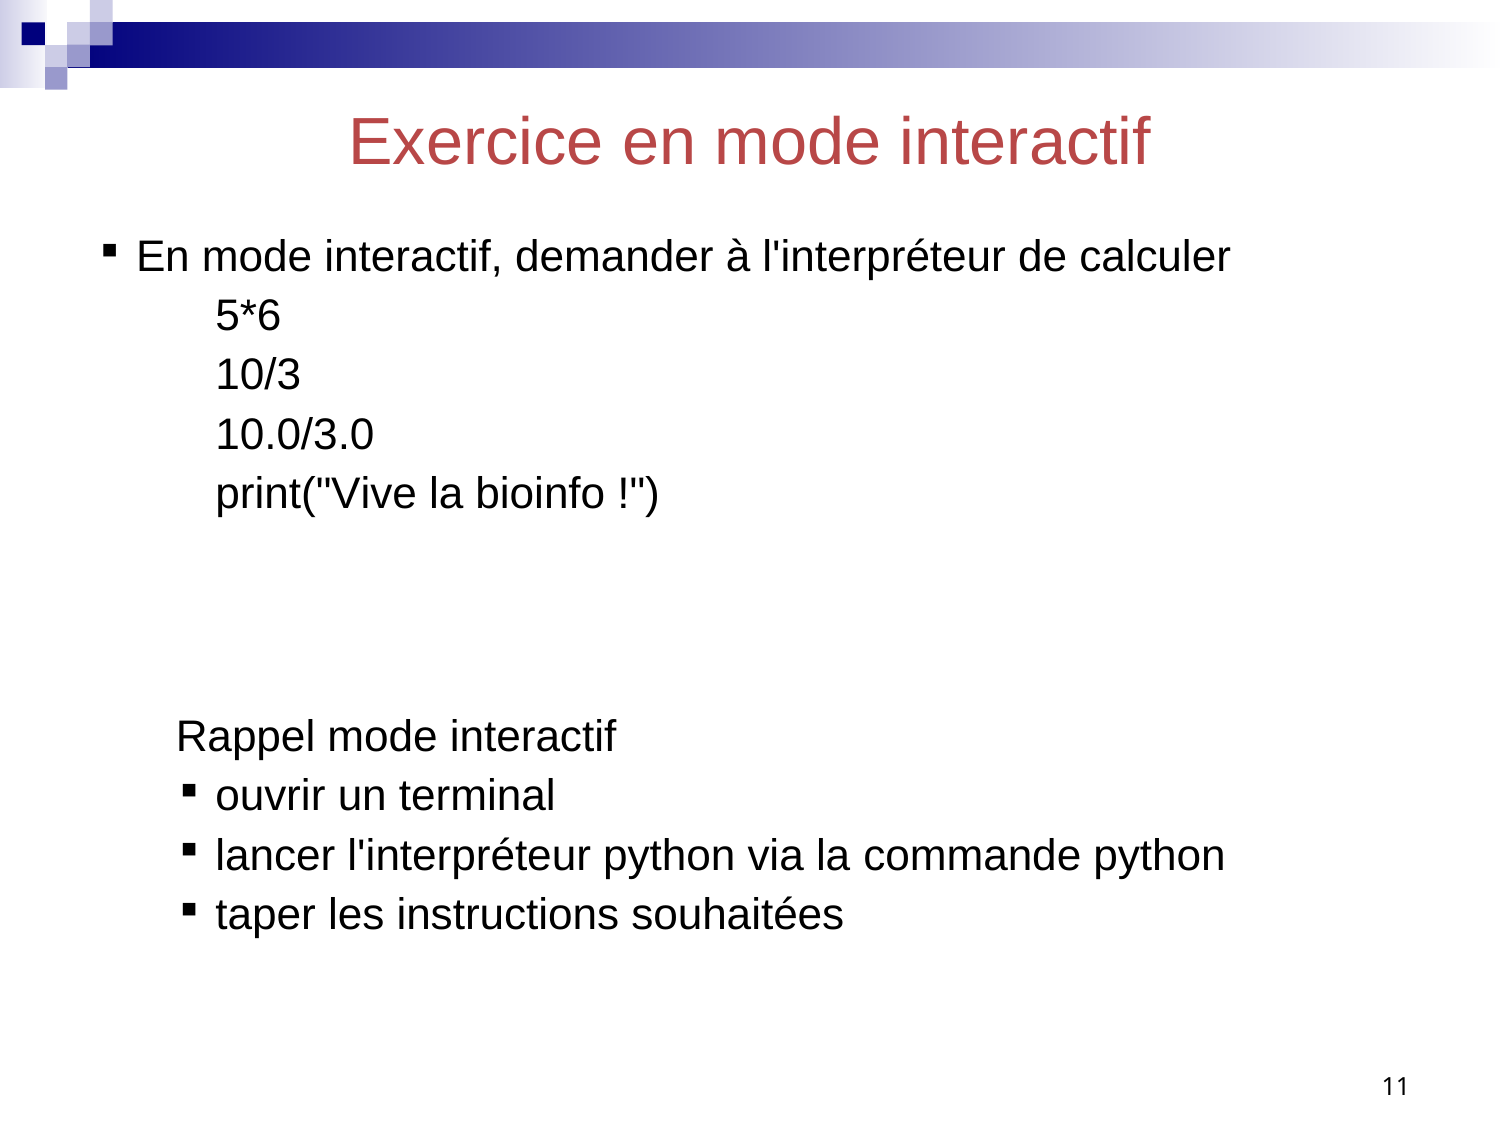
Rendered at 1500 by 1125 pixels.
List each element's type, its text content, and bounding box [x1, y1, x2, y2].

title Exercice en mode interactif [75, 69, 1426, 207]
list En mode interactif, demander à l'interpréteur de calculer 5*6 10/3 10.0/3.0 print("Vive la bioinfo !") Rappel mode interactif ouvrir un terminal lancer l'interpréteur python via la commande python taper les instructions souhaitées [86, 219, 1475, 957]
